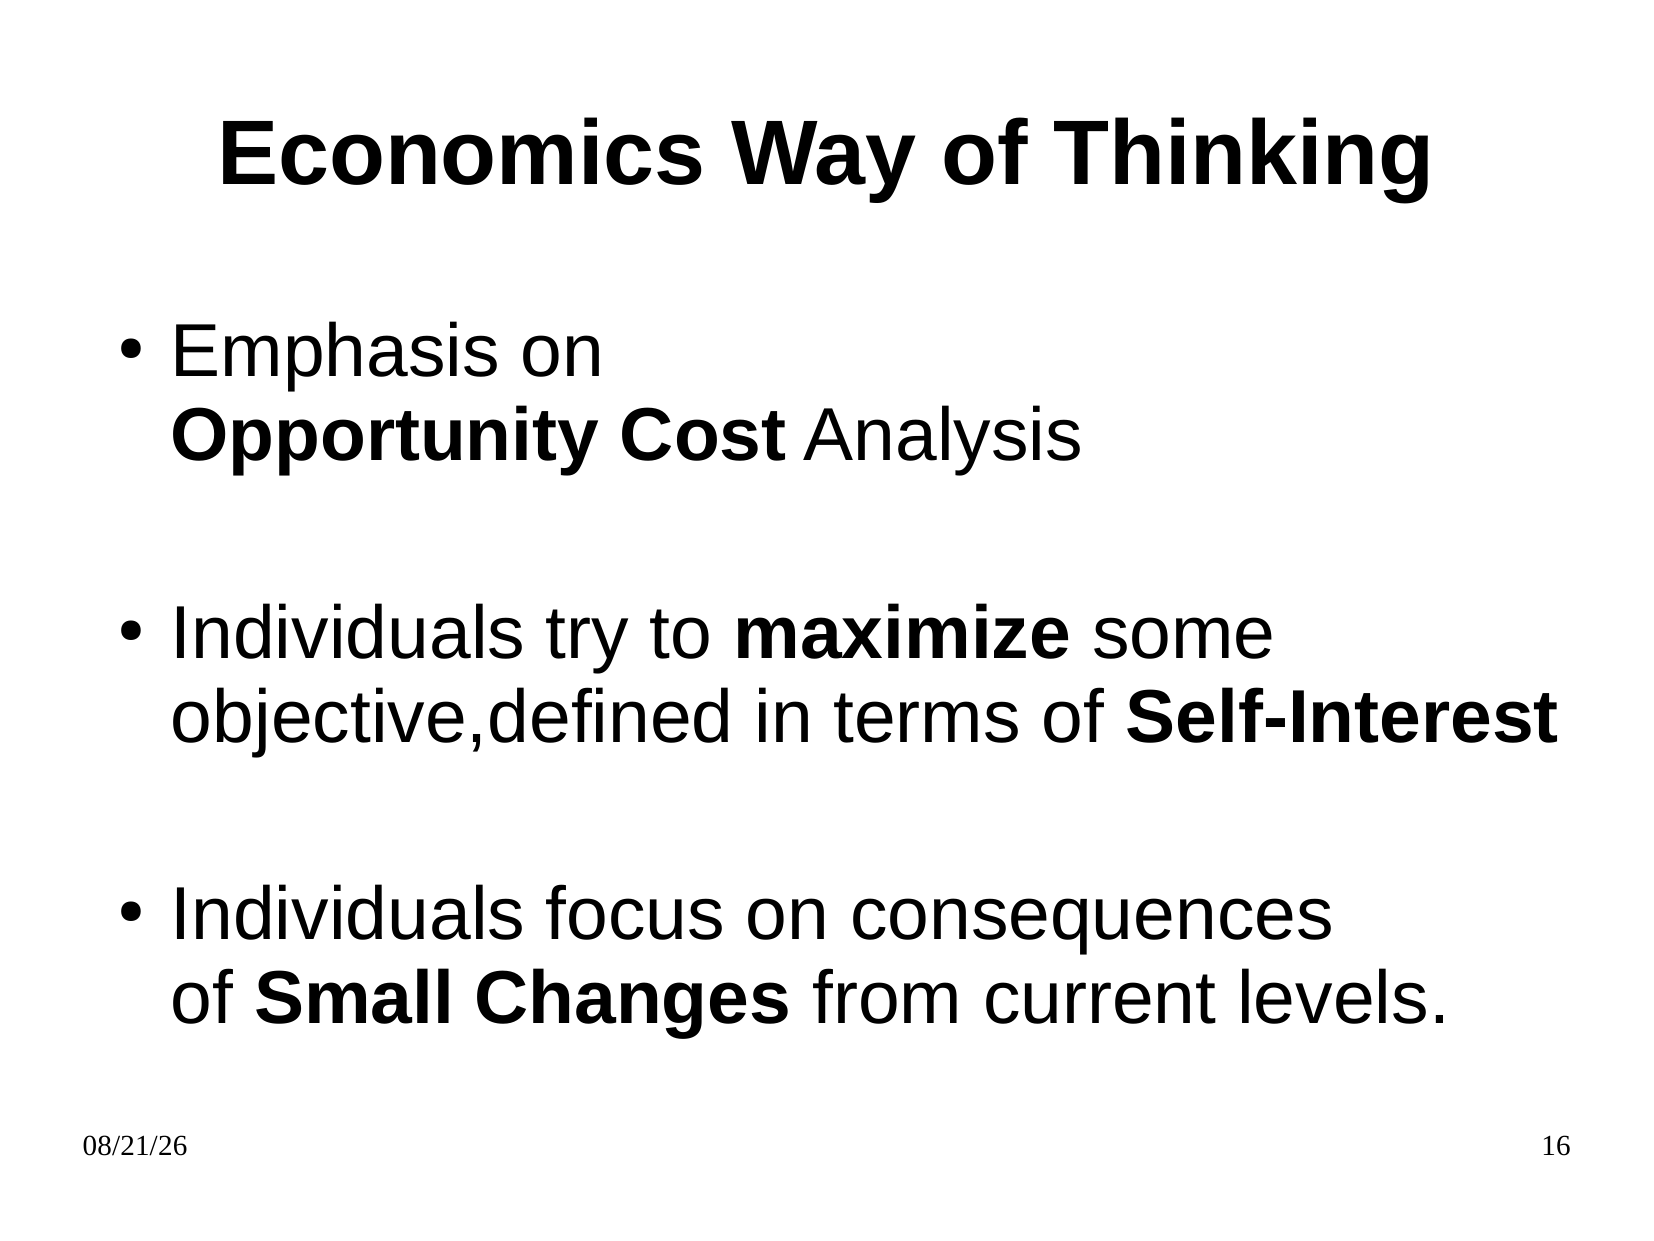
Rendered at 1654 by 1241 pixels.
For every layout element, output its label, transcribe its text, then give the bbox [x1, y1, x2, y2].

title Economics Way of Thinking [82, 49, 1571, 257]
list Emphasis on Opportunity Cost Analysis Individuals try to maximize some objective,defined in terms of Self-Interest Individuals focus on consequences of Small Changes from current levels. [100, 308, 1589, 1040]
